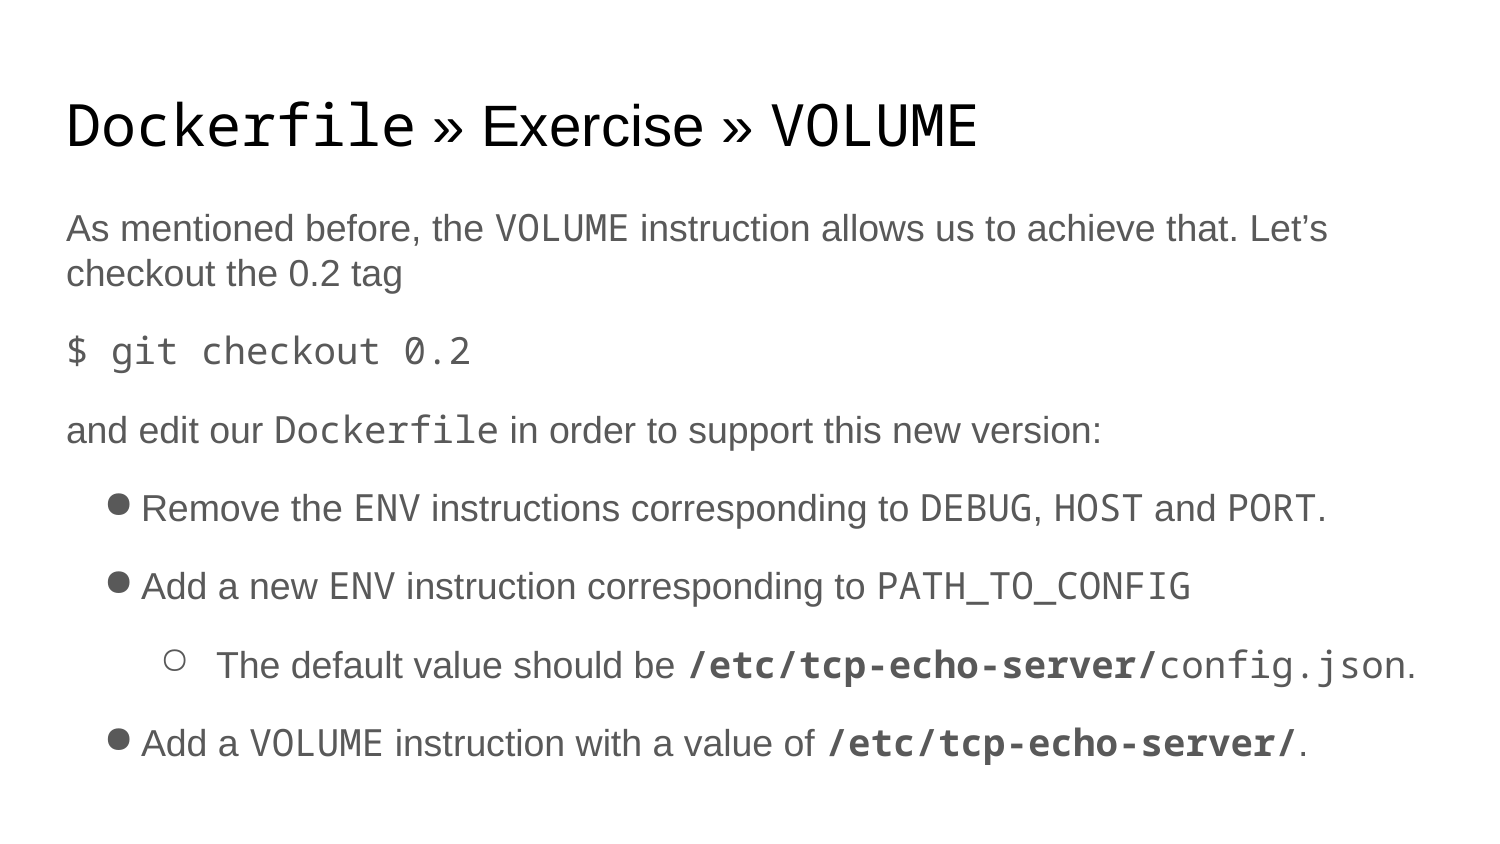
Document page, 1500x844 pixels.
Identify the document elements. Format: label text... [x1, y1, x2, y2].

title Dockerfile » Exercise » VOLUME [51, 72, 1449, 167]
list As mentioned before, the VOLUME instruction allows us to achieve that. Let’s checkout the 0.2 tag $ git checkout 0.2 and edit our Dockerfile in order to support this new version: Remove the ENV instructions corresponding to DEBUG, HOST and PORT. Add a new ENV instruction corresponding to PATH_TO_CONFIG The default value should be /etc/tcp-echo-server/config.json. Add a VOLUME instruction with a value of /etc/tcp-echo-server/. [51, 189, 1449, 750]
